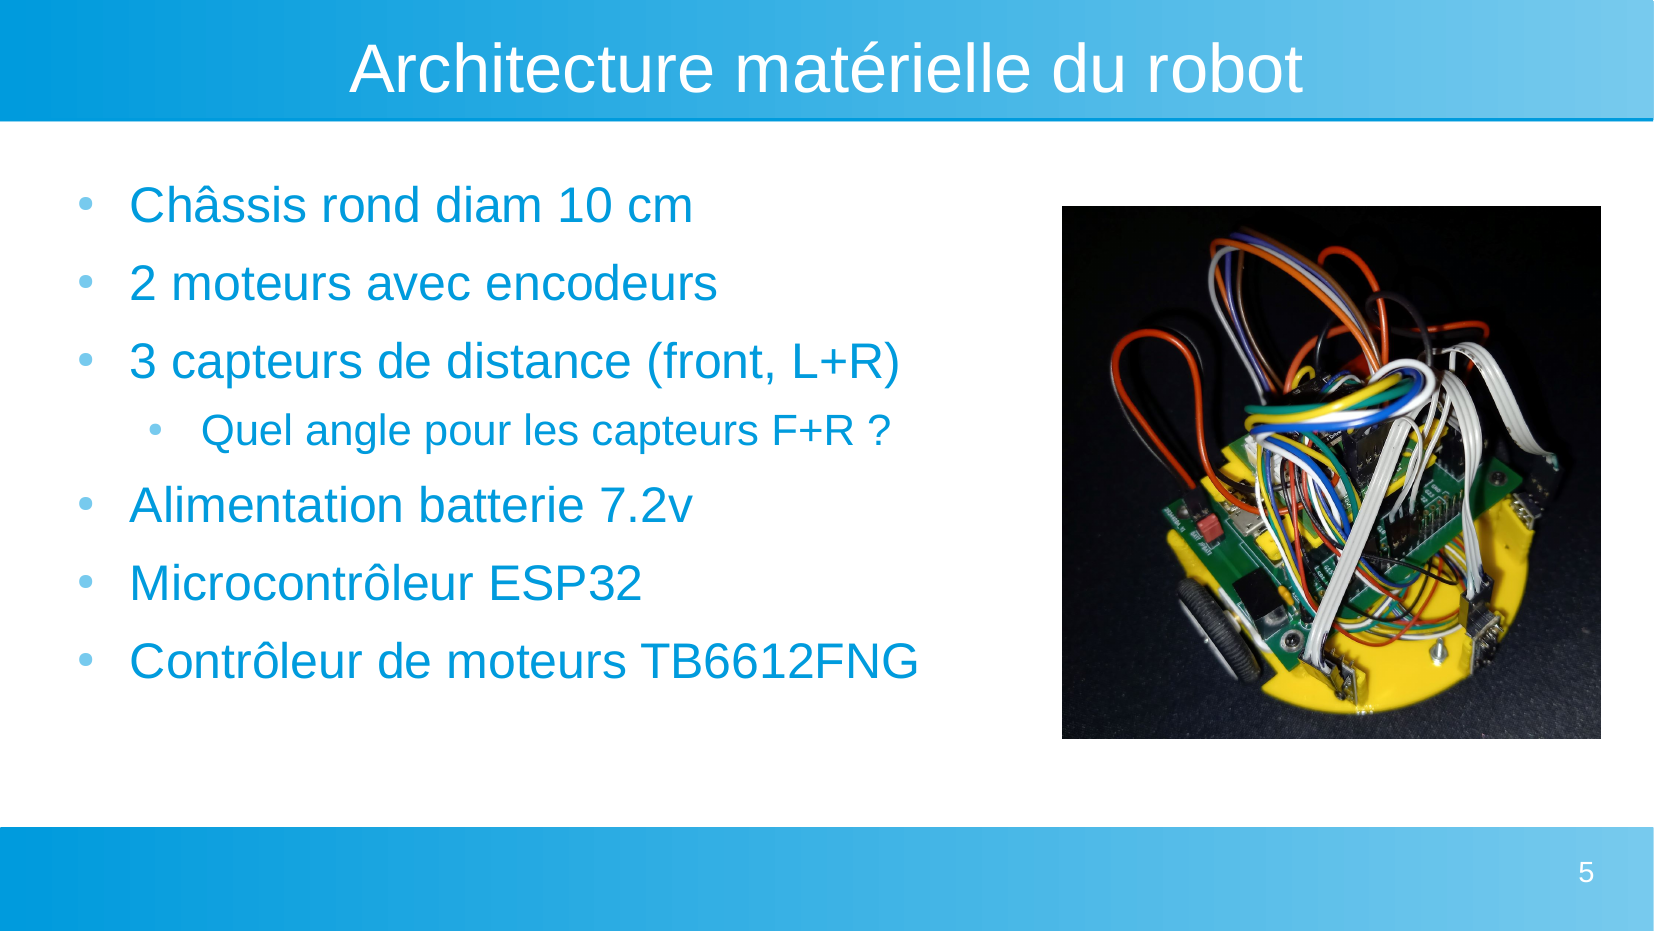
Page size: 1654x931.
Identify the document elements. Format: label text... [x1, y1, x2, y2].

picture [1062, 206, 1601, 739]
list Châssis rond diam 10 cm 2 moteurs avec encodeurs 3 capteurs de distance (front, L+R) Quel angle pour les capteurs F+R ? Alimentation batterie 7.2v Microcontrôleur ESP32 Contrôleur de moteurs TB6612FNG [59, 177, 1595, 768]
title Architecture matérielle du robot [59, 29, 1595, 108]
